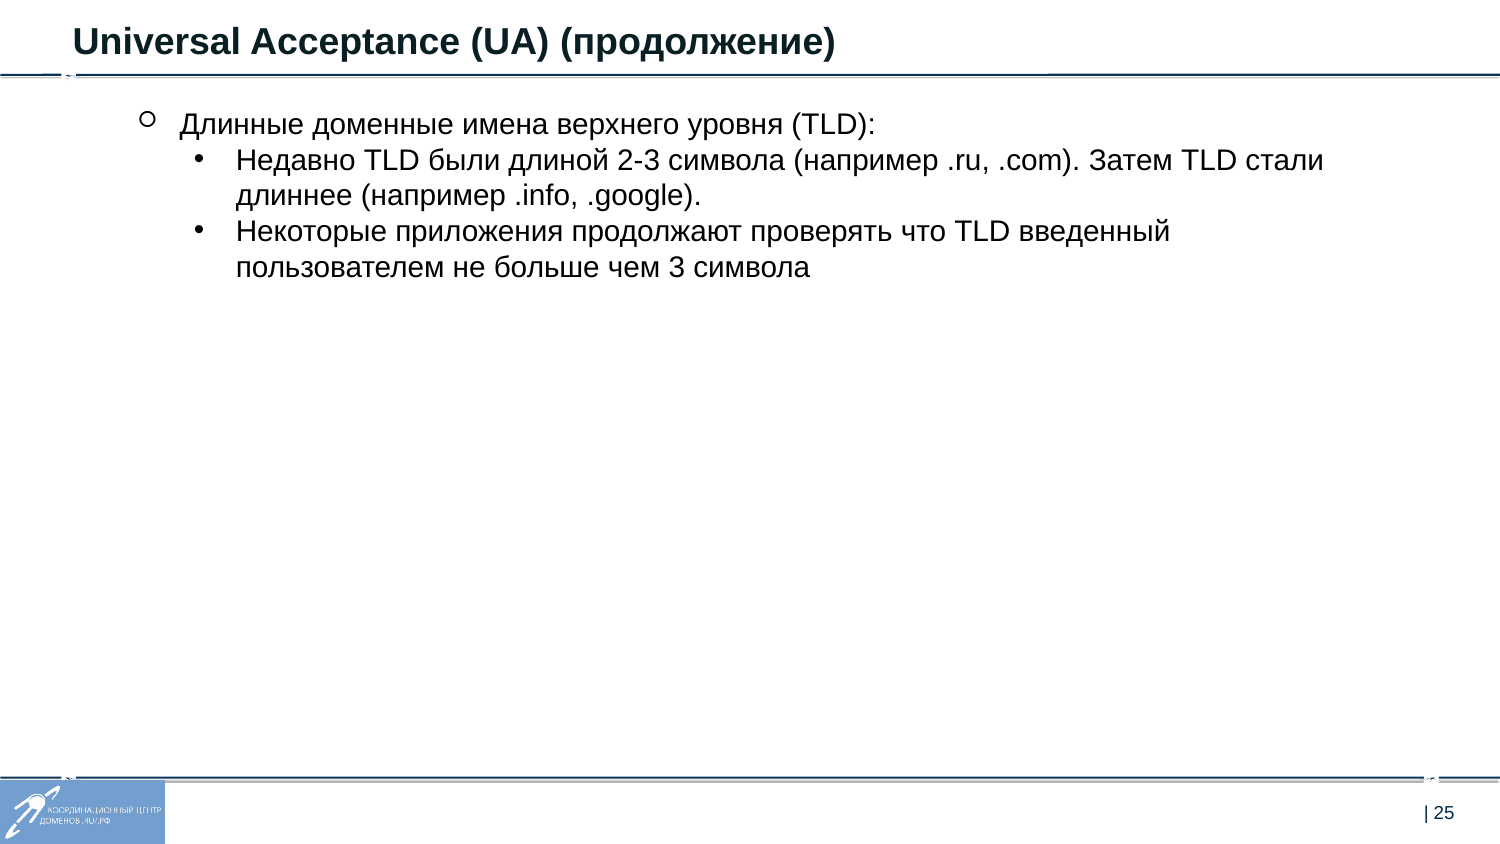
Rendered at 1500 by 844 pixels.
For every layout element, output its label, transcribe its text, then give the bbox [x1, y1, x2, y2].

picture [0, 779, 166, 844]
list Длинные доменные имена верхнего уровня (TLD): Недавно TLD были длиной 2-3 символа (например .ru, .com). Затем TLD стали длиннее (например .info, .google). Некоторые приложения продолжают проверять что TLD введенный пользователем не больше чем 3 символа [70, 93, 1368, 656]
title Universal Acceptance (UA) (продолжение) [61, 5, 1376, 62]
